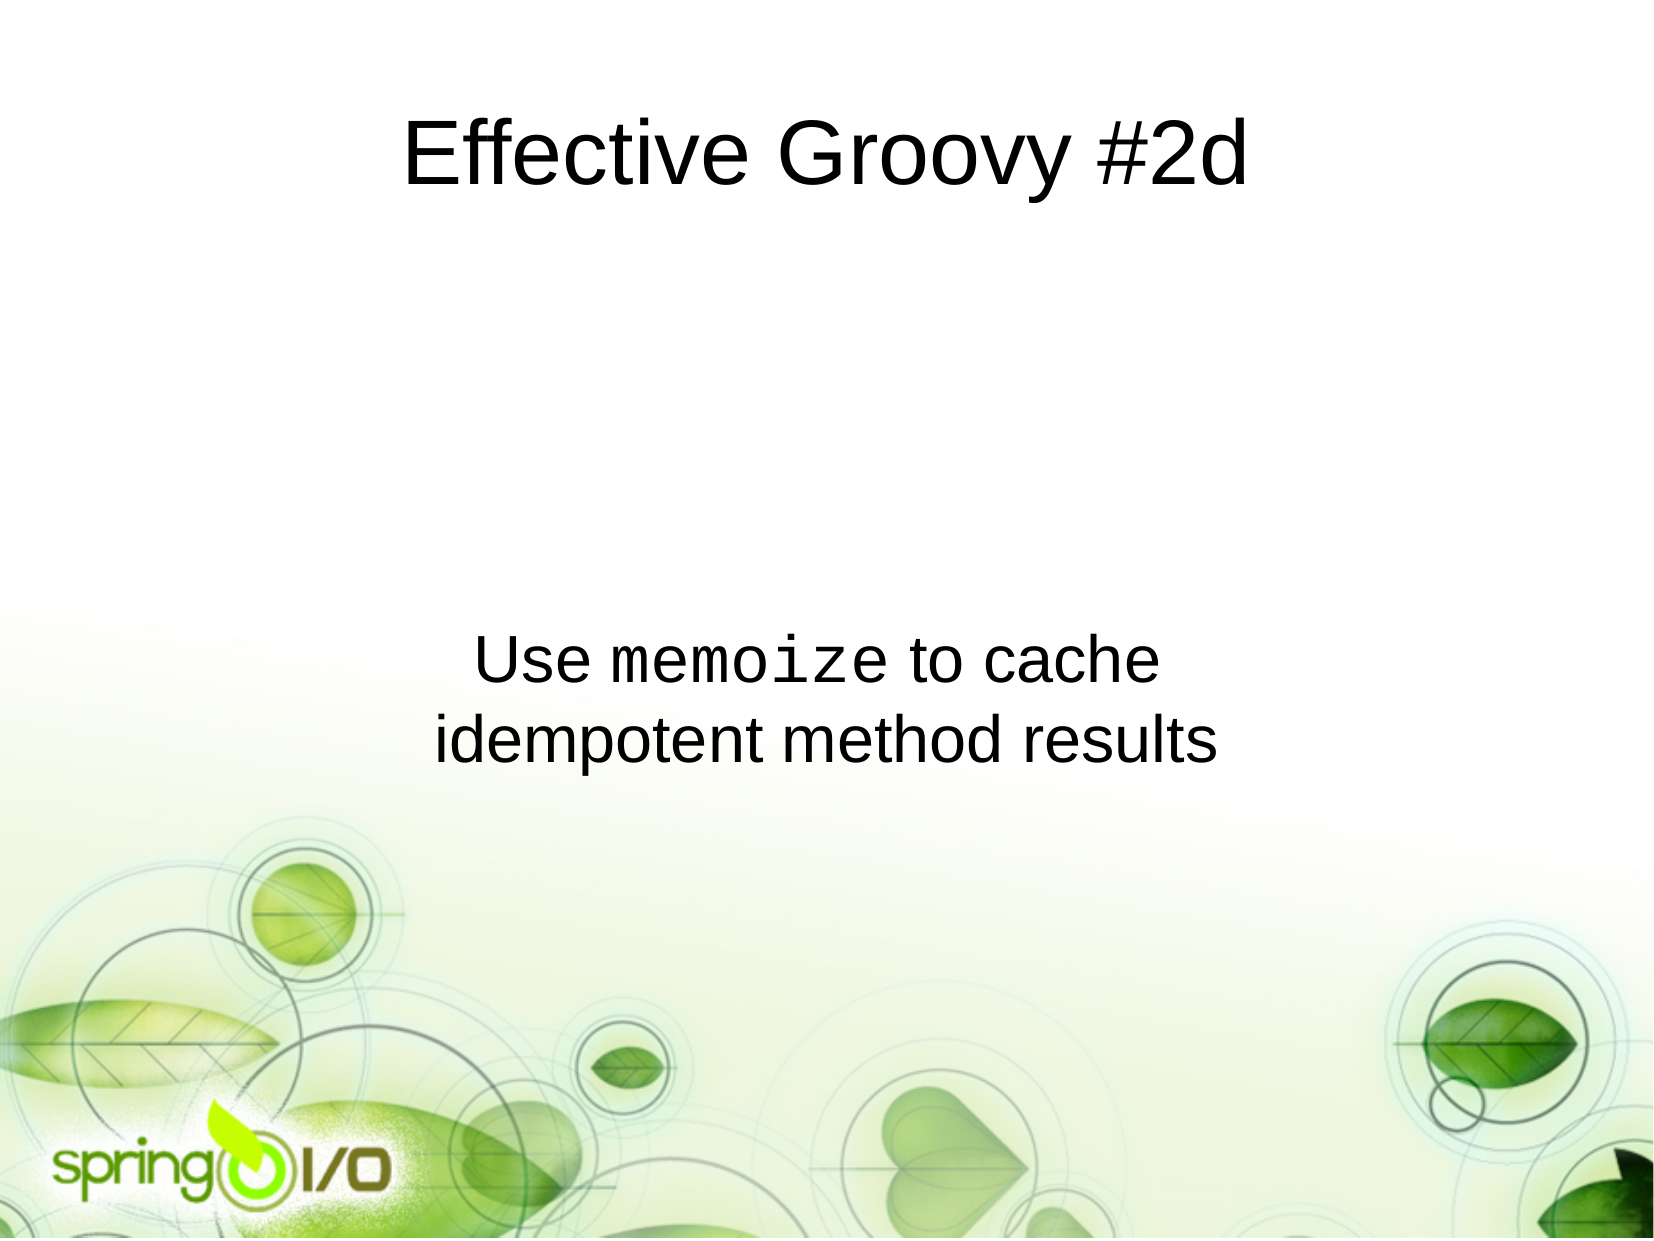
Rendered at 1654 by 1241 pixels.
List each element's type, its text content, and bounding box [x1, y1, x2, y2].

subtitle Use memoize to cache idempotent method results [82, 297, 1571, 1102]
picture [0, 0, 1654, 1238]
title Effective Groovy #2d [82, 56, 1571, 250]
